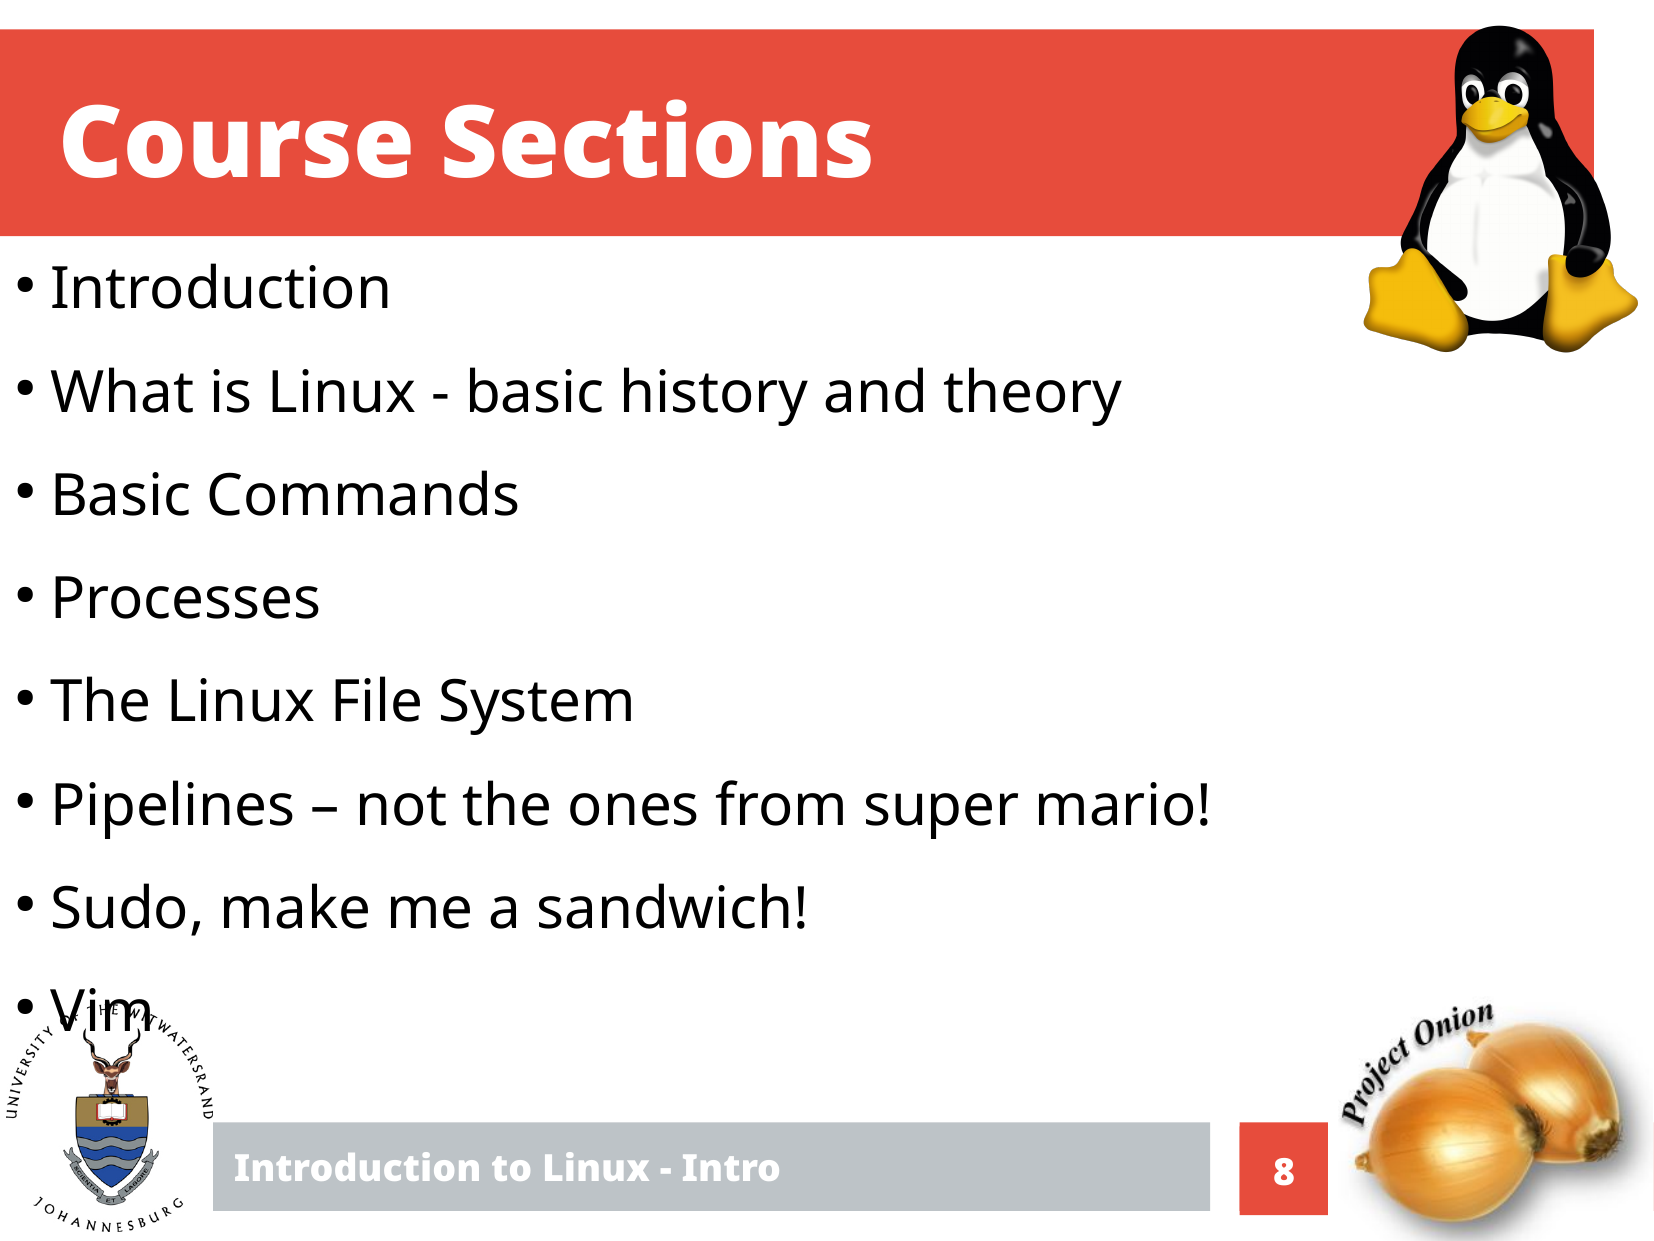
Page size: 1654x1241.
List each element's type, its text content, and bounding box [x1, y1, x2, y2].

title Course Sections [58, 59, 1594, 207]
picture [1328, 986, 1653, 1241]
picture [1345, 4, 1653, 367]
picture [6, 1105, 213, 1232]
text_box Introduction What is Linux - basic history and theory Basic Commands Processes The Linux File System Pipelines – not the ones from super mario! Sudo, make me a sandwich! Vim [0, 239, 1602, 1105]
